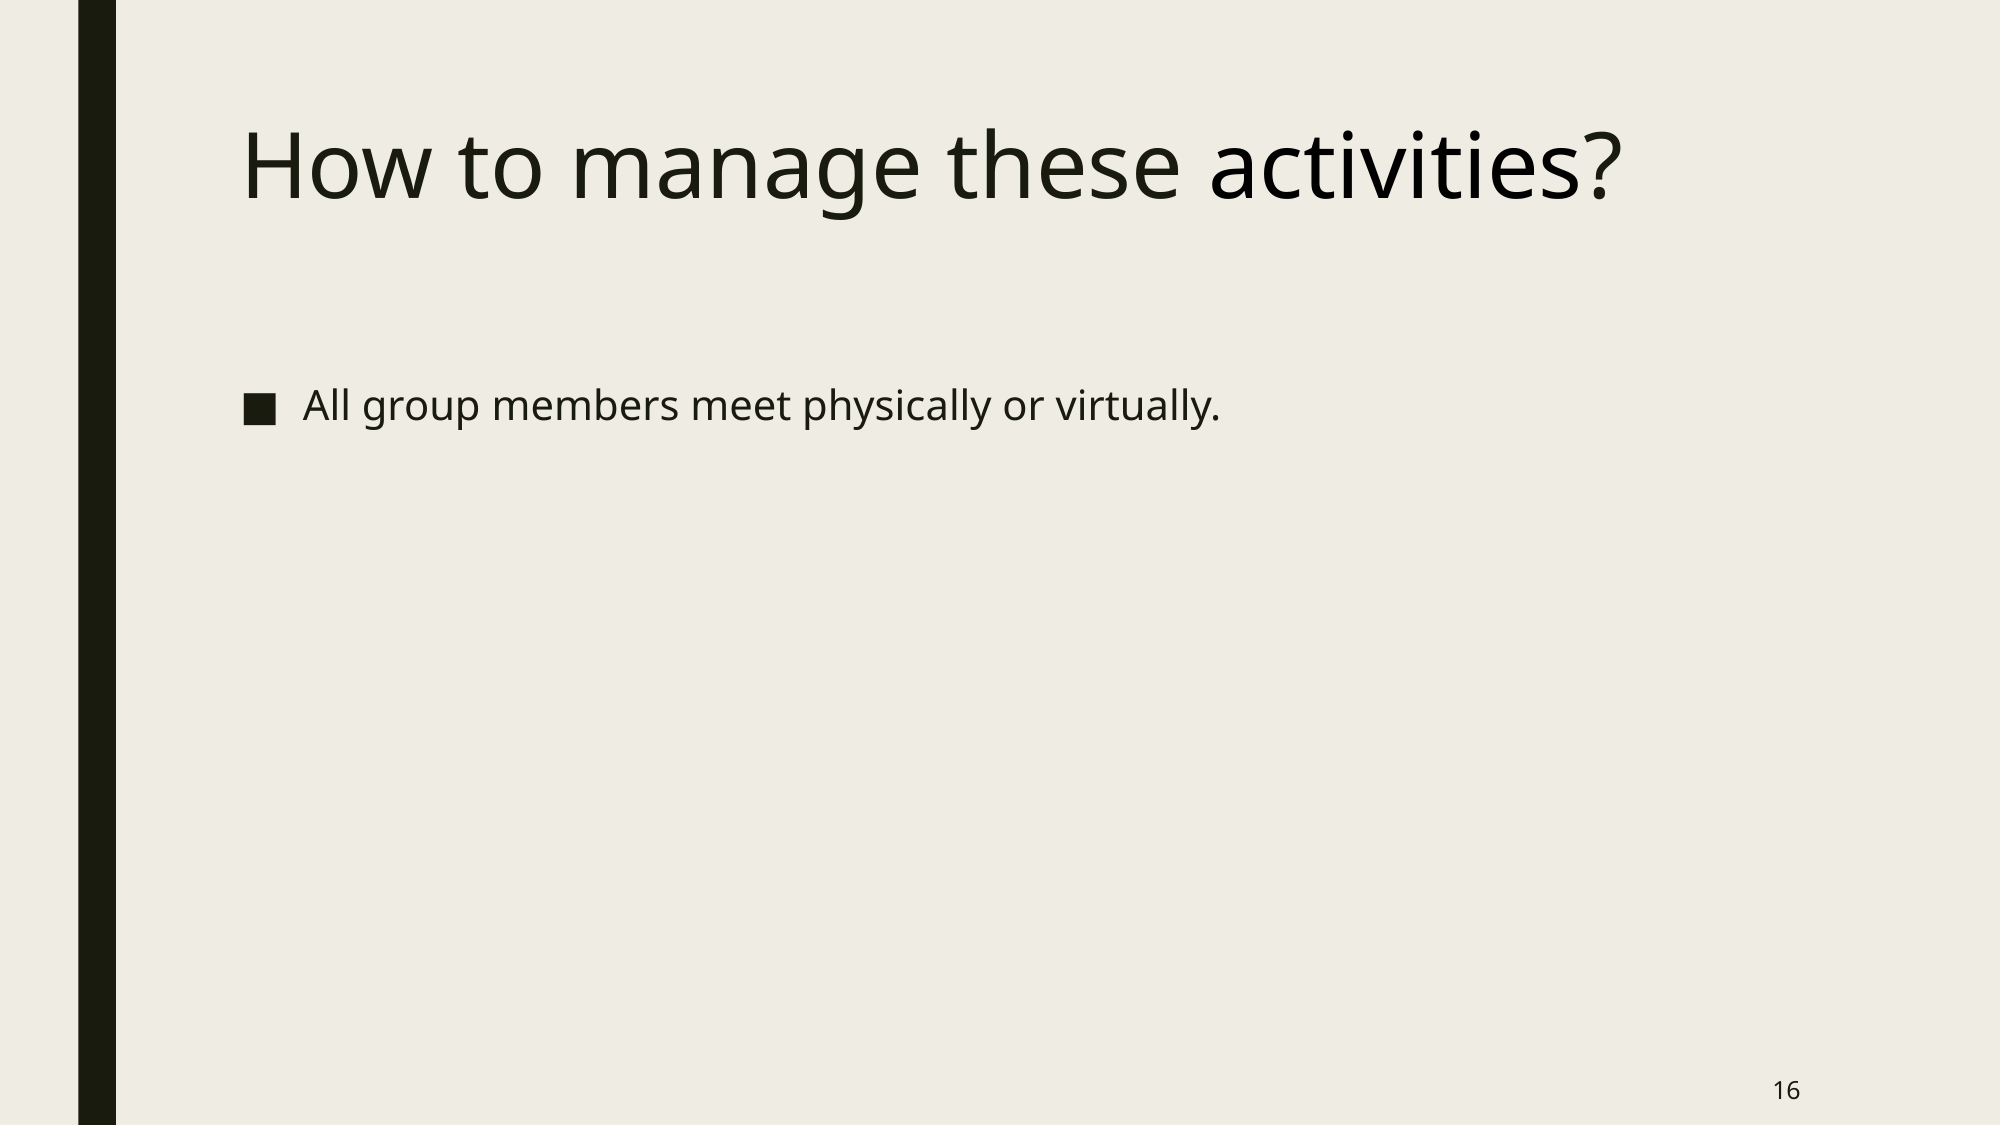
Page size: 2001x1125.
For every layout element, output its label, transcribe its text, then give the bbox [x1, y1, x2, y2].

slide_number <number> [1553, 1058, 1816, 1125]
list All group members meet physically or virtually. [225, 375, 1800, 963]
title How to manage these activities? [225, 112, 1800, 357]
